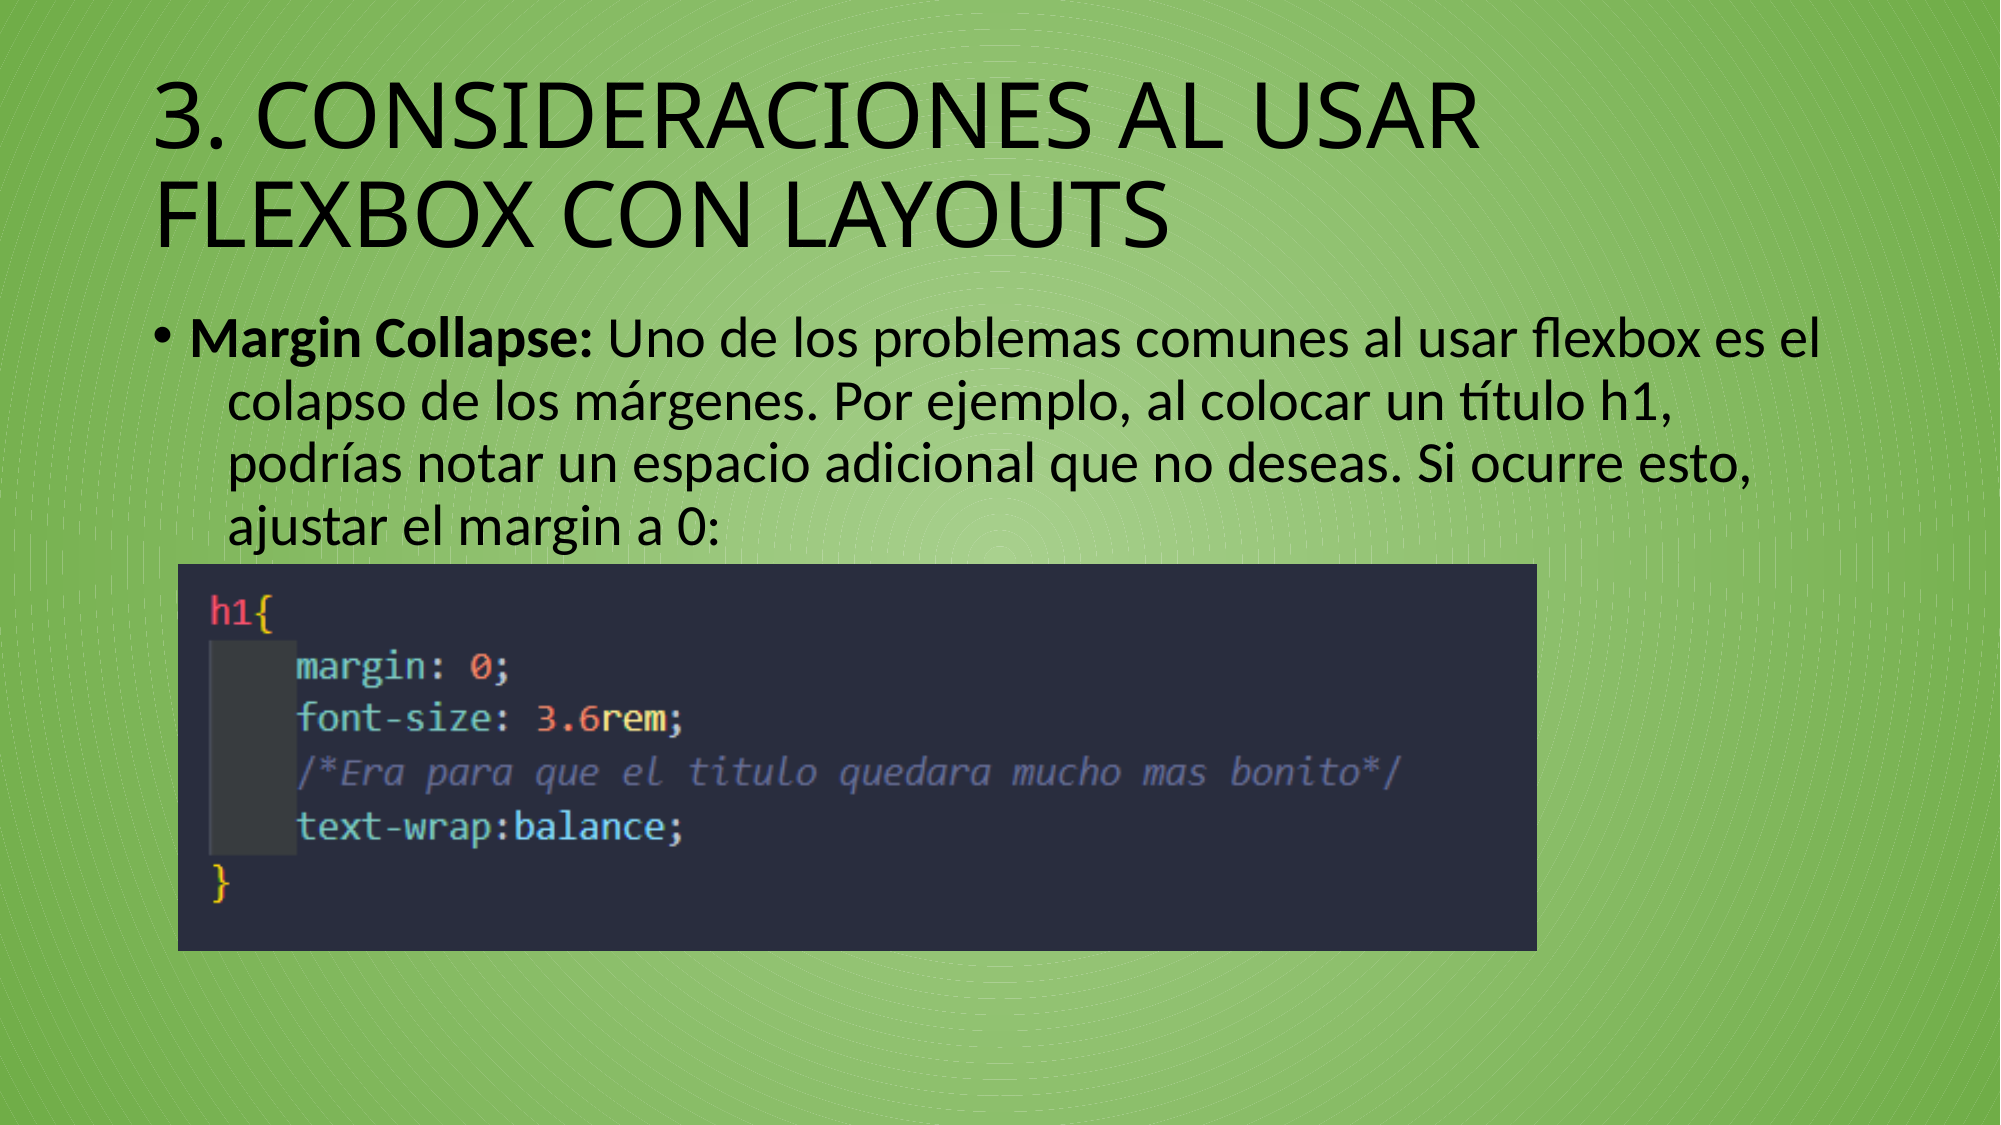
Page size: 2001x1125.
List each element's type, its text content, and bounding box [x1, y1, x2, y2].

title 3. CONSIDERACIONES AL USAR FLEXBOX CON LAYOUTS [137, 59, 1863, 278]
list Margin Collapse: Uno de los problemas comunes al usar flexbox es el colapso de los márgenes. Por ejemplo, al colocar un título h1, podrías notar un espacio adicional que no deseas. Si ocurre esto, ajustar el margin a 0: [137, 299, 1863, 1014]
picture [178, 564, 1537, 951]
